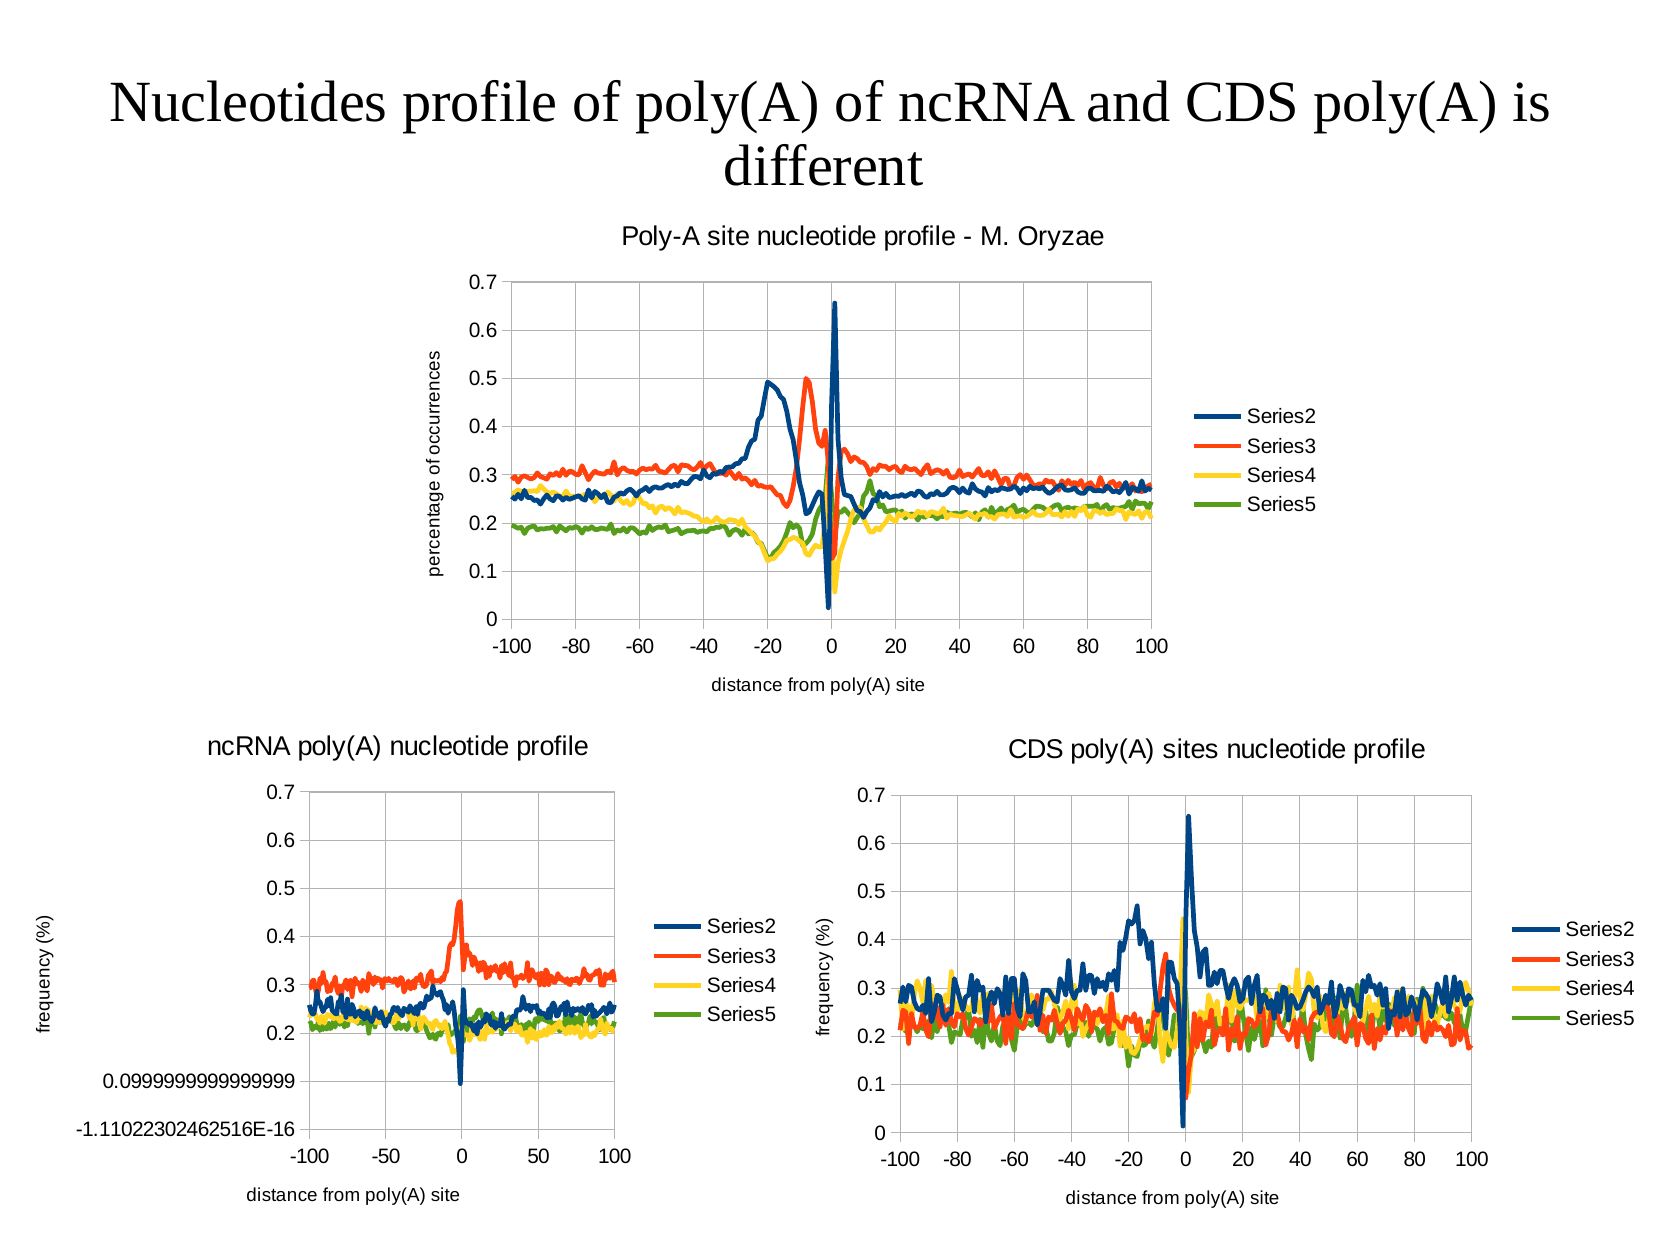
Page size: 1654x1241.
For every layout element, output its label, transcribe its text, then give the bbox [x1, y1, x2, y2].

chart [0, 195, 1654, 1240]
title Nucleotides profile of poly(A) of ncRNA and CDS poly(A) is different [86, 30, 1576, 238]
